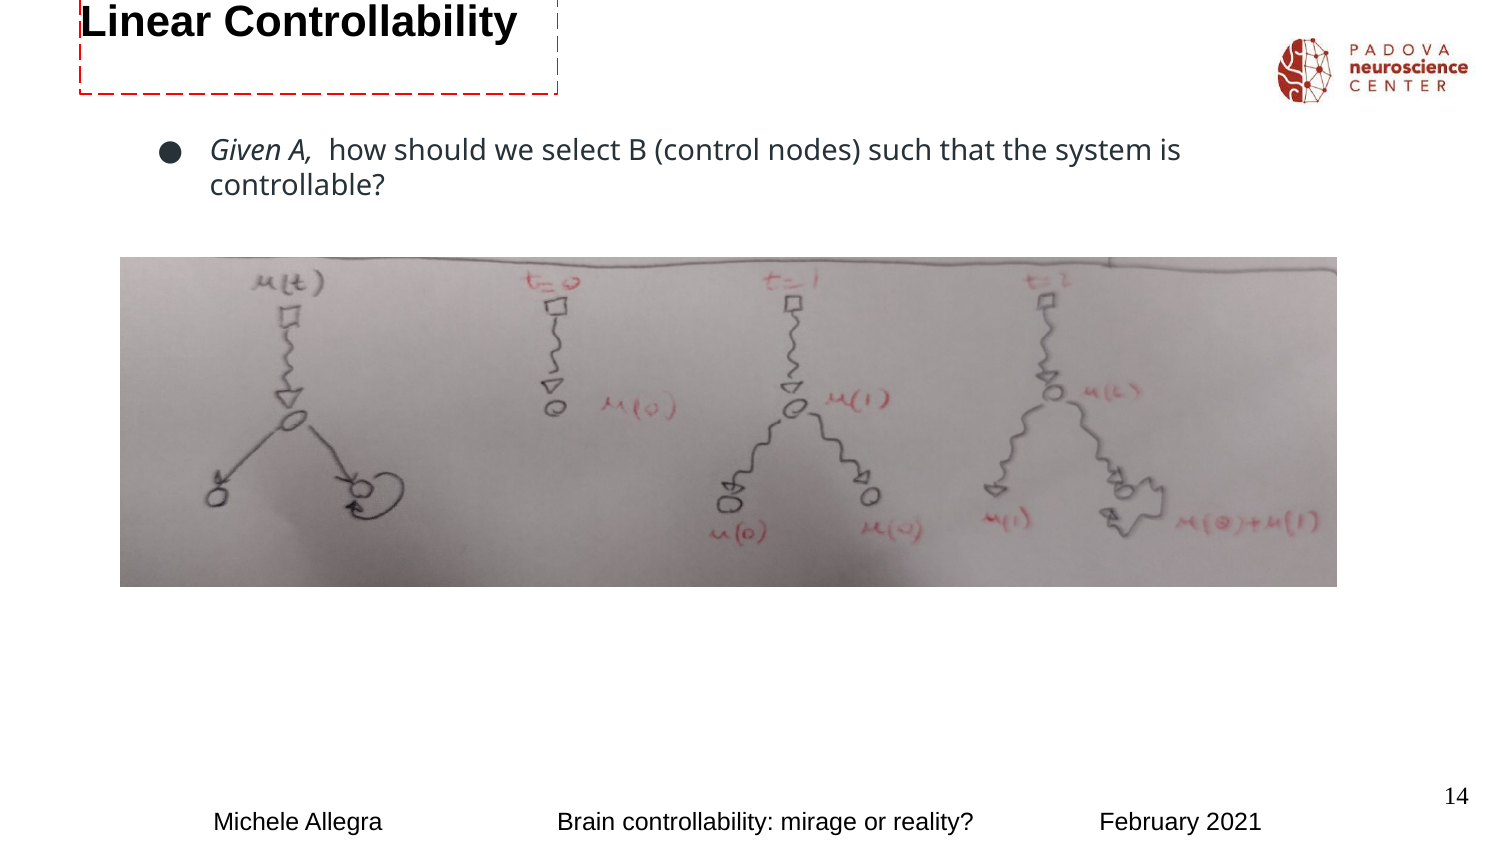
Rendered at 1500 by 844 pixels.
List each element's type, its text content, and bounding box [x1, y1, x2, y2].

text_box Given A, how should we select B (control nodes) such that the system is controllable? [119, 81, 1252, 257]
slide_number <number> [1378, 779, 1469, 844]
title Linear Controllability [80, 0, 558, 95]
text_box Michele Allegra Brain controllability: mirage or reality? February 2021 [64, 794, 1415, 844]
picture [119, 257, 1337, 587]
picture [1268, 10, 1476, 123]
